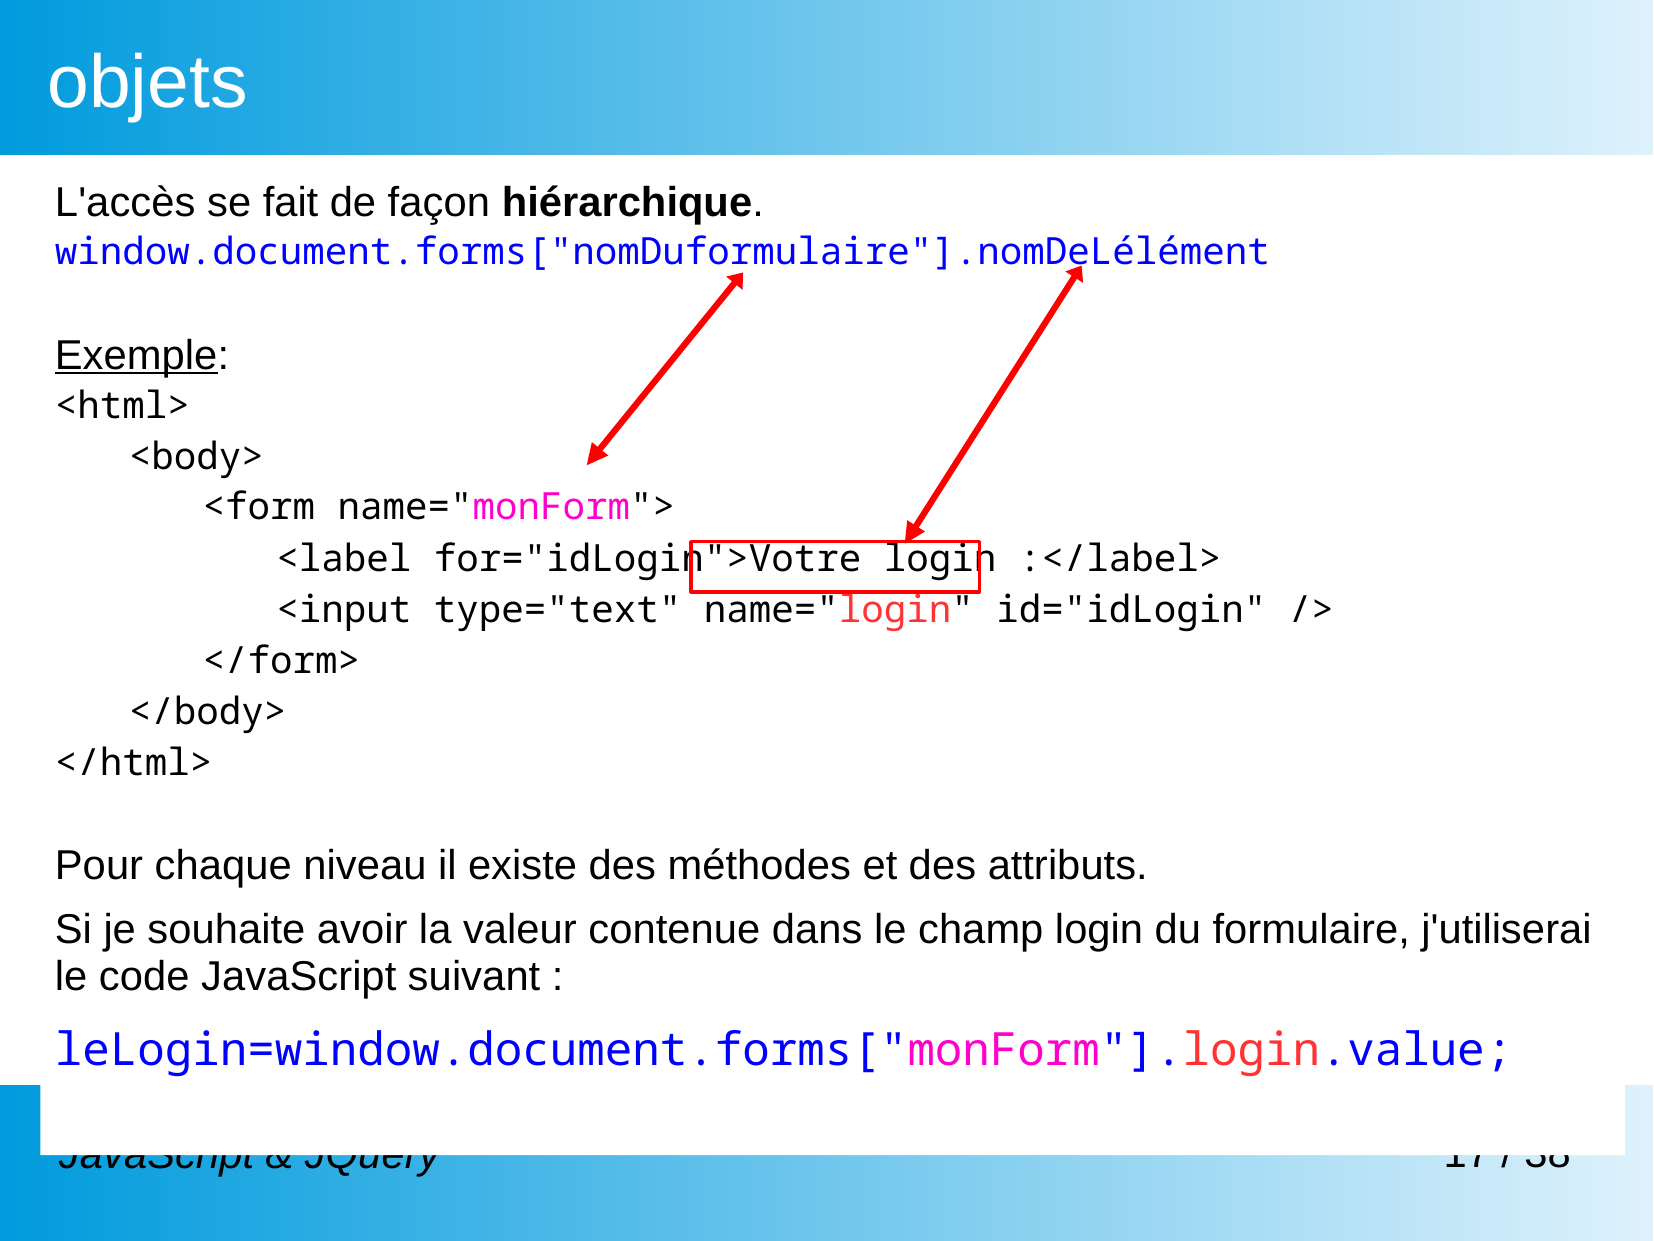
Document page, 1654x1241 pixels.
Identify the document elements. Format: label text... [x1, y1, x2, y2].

title objets [47, 28, 1536, 134]
text_box L'accès se fait de façon hiérarchique. window.document.forms["nomDuformulaire"].nomDeLélément Exemple: <html> <body> <form name="monForm"> <label for="idLogin">Votre login :</label> <input type="text" name="login" id="idLogin" /> </form> </body> </html> Pour chaque niveau il existe des méthodes et des attributs. Si je souhaite avoir la valeur contenue dans le champ login du formulaire, j'utiliserai le code JavaScript suivant : leLogin=window.document.forms["monForm"].login.value; [40, 170, 1625, 1069]
